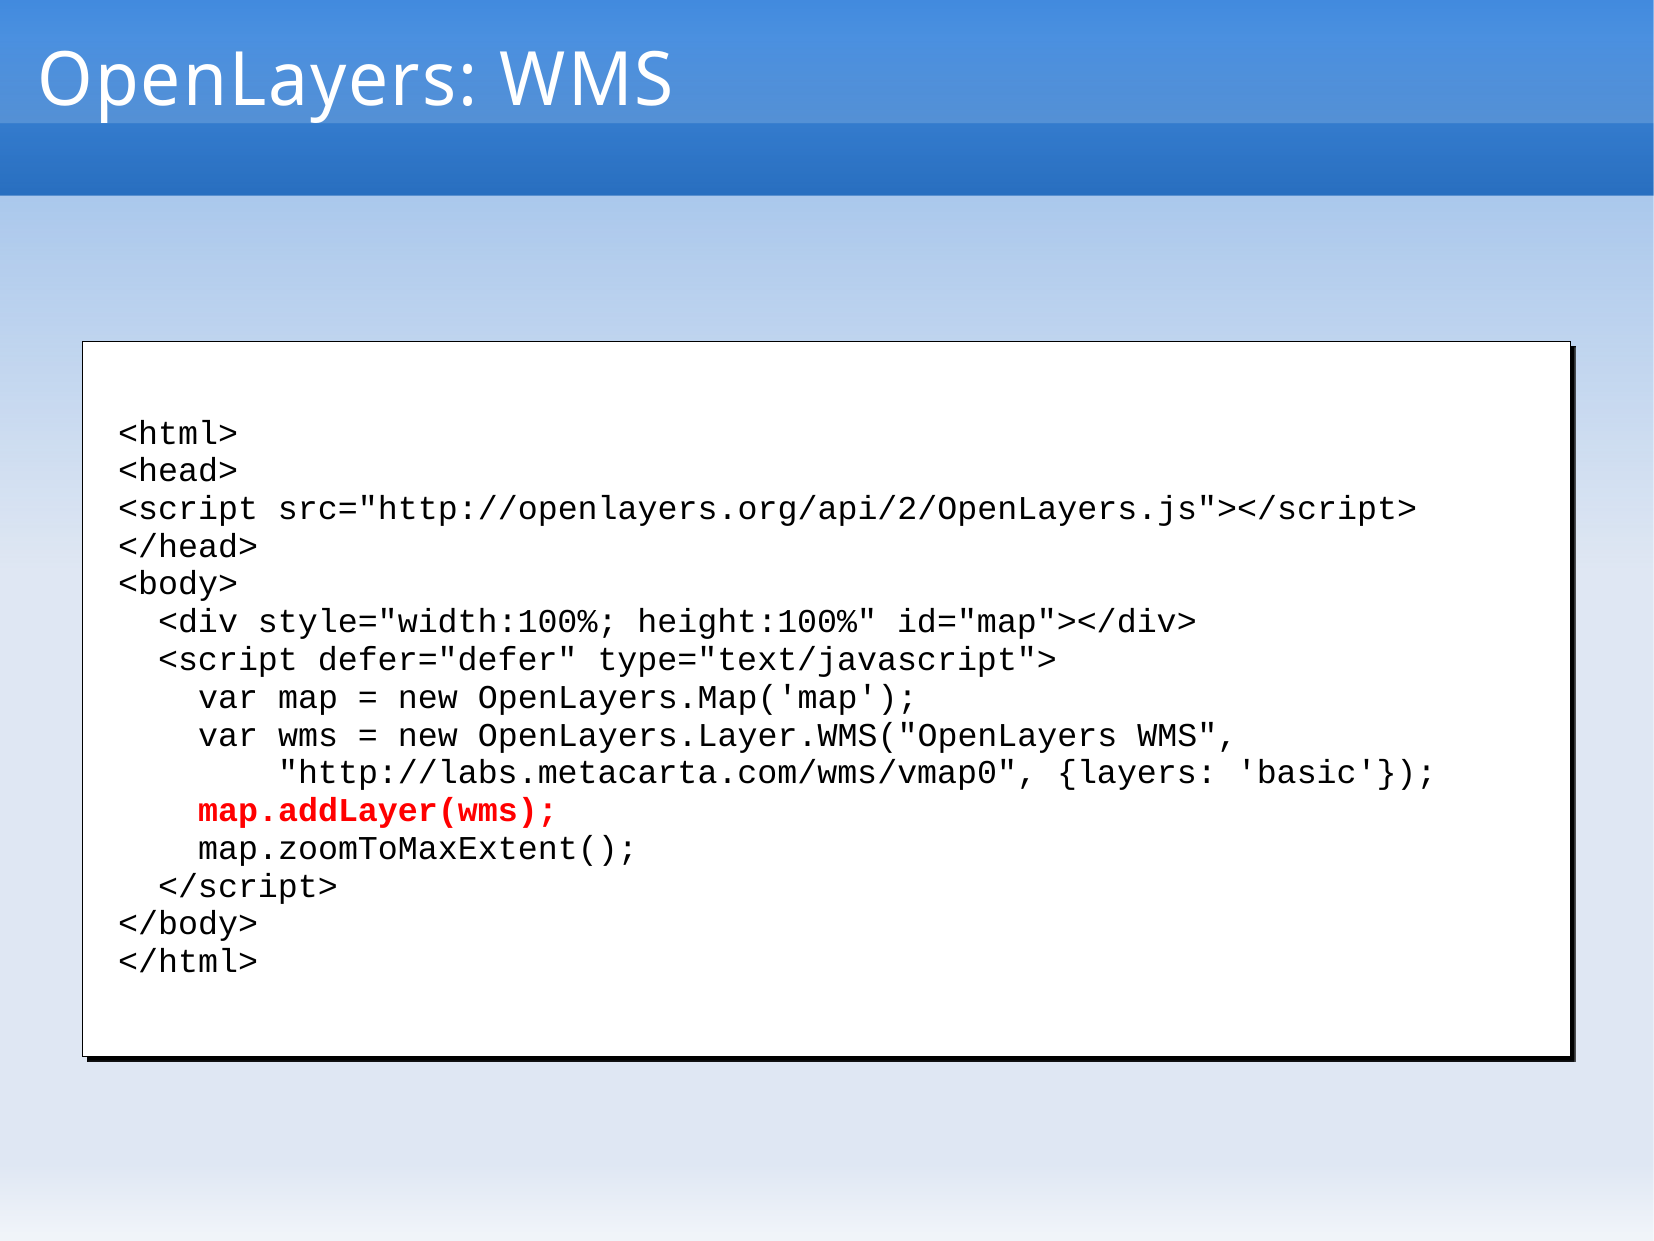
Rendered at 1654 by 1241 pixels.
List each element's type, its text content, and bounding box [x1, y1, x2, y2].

subtitle <html> <head> <script src="http://openlayers.org/api/2/OpenLayers.js"></script> </head> <body> <div style="width:100%; height:100%" id="map"></div> <script defer="defer" type="text/javascript"> var map = new OpenLayers.Map('map'); var wms = new OpenLayers.Layer.WMS("OpenLayers WMS", "http://labs.metacarta.com/wms/vmap0", {layers: 'basic'}); map.addLayer(wms); map.zoomToMaxExtent(); </script> </body> </html> [82, 341, 1571, 1057]
picture [0, 0, 1654, 1241]
title OpenLayers: WMS [37, 2, 1463, 151]
